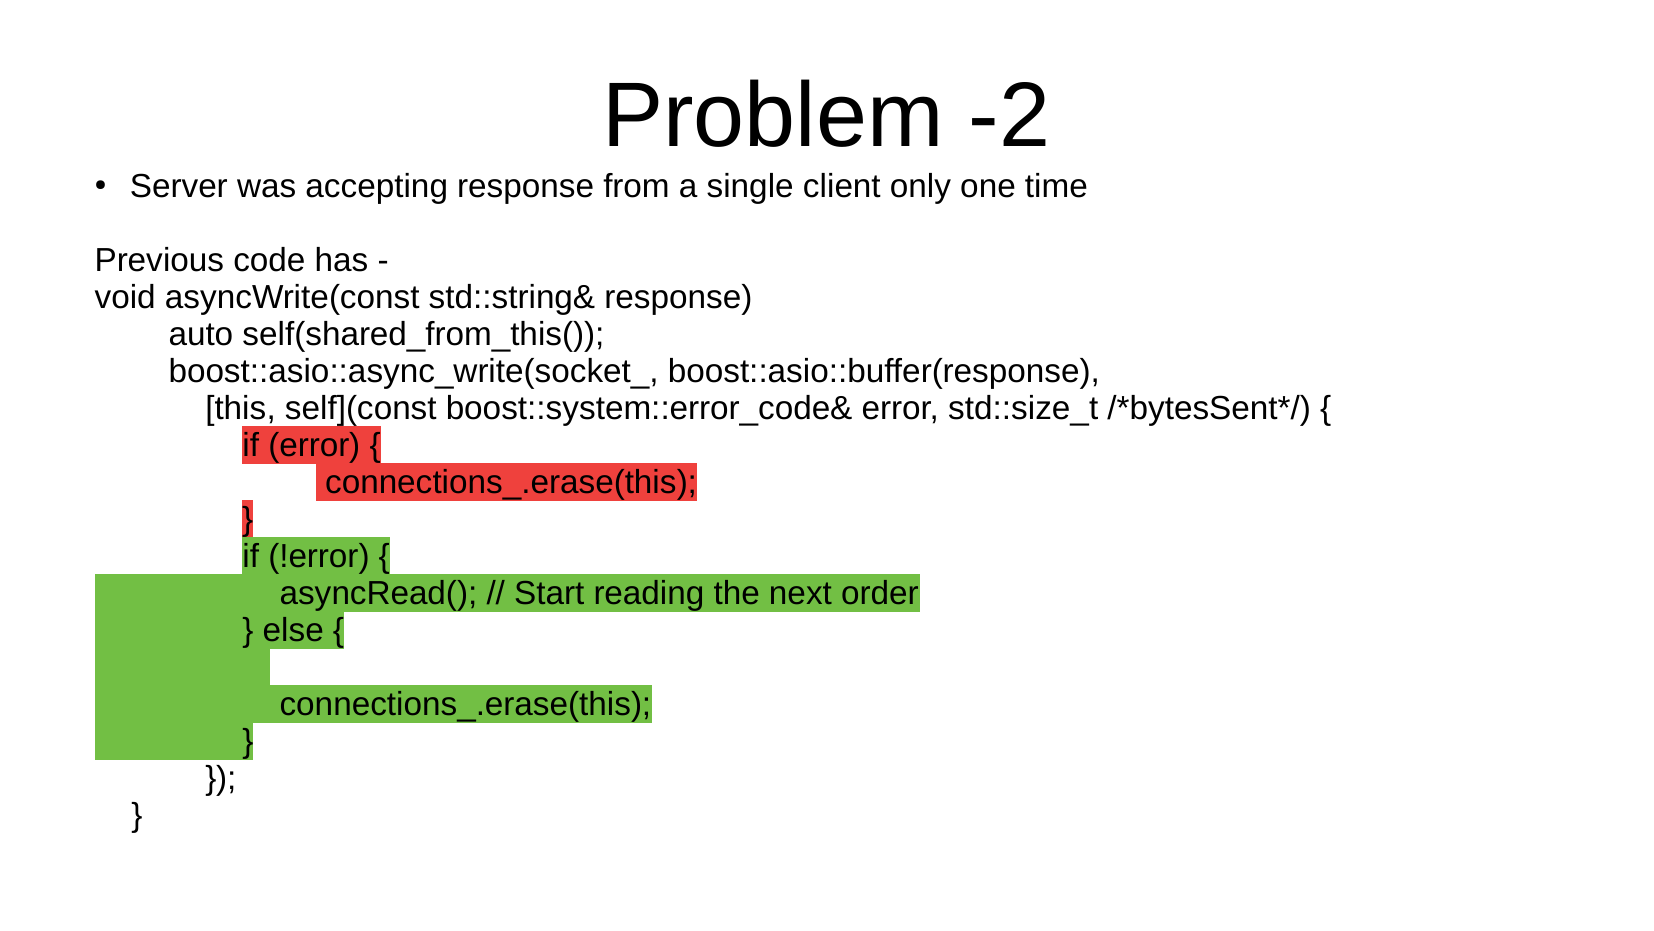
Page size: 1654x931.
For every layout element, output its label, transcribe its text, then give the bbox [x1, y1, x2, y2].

title Problem -2 [82, 37, 1571, 193]
subtitle Server was accepting response from a single client only one time Previous code has - void asyncWrite(const std::string& response) auto self(shared_from_this()); boost::asio::async_write(socket_, boost::asio::buffer(response), [this, self](const boost::system::error_code& error, std::size_t /*bytesSent*/) { if (error) { connections_.erase(this); } if (!error) { asyncRead(); // Start reading the next order } else { connections_.erase(this); } }); } [94, 167, 1607, 931]
